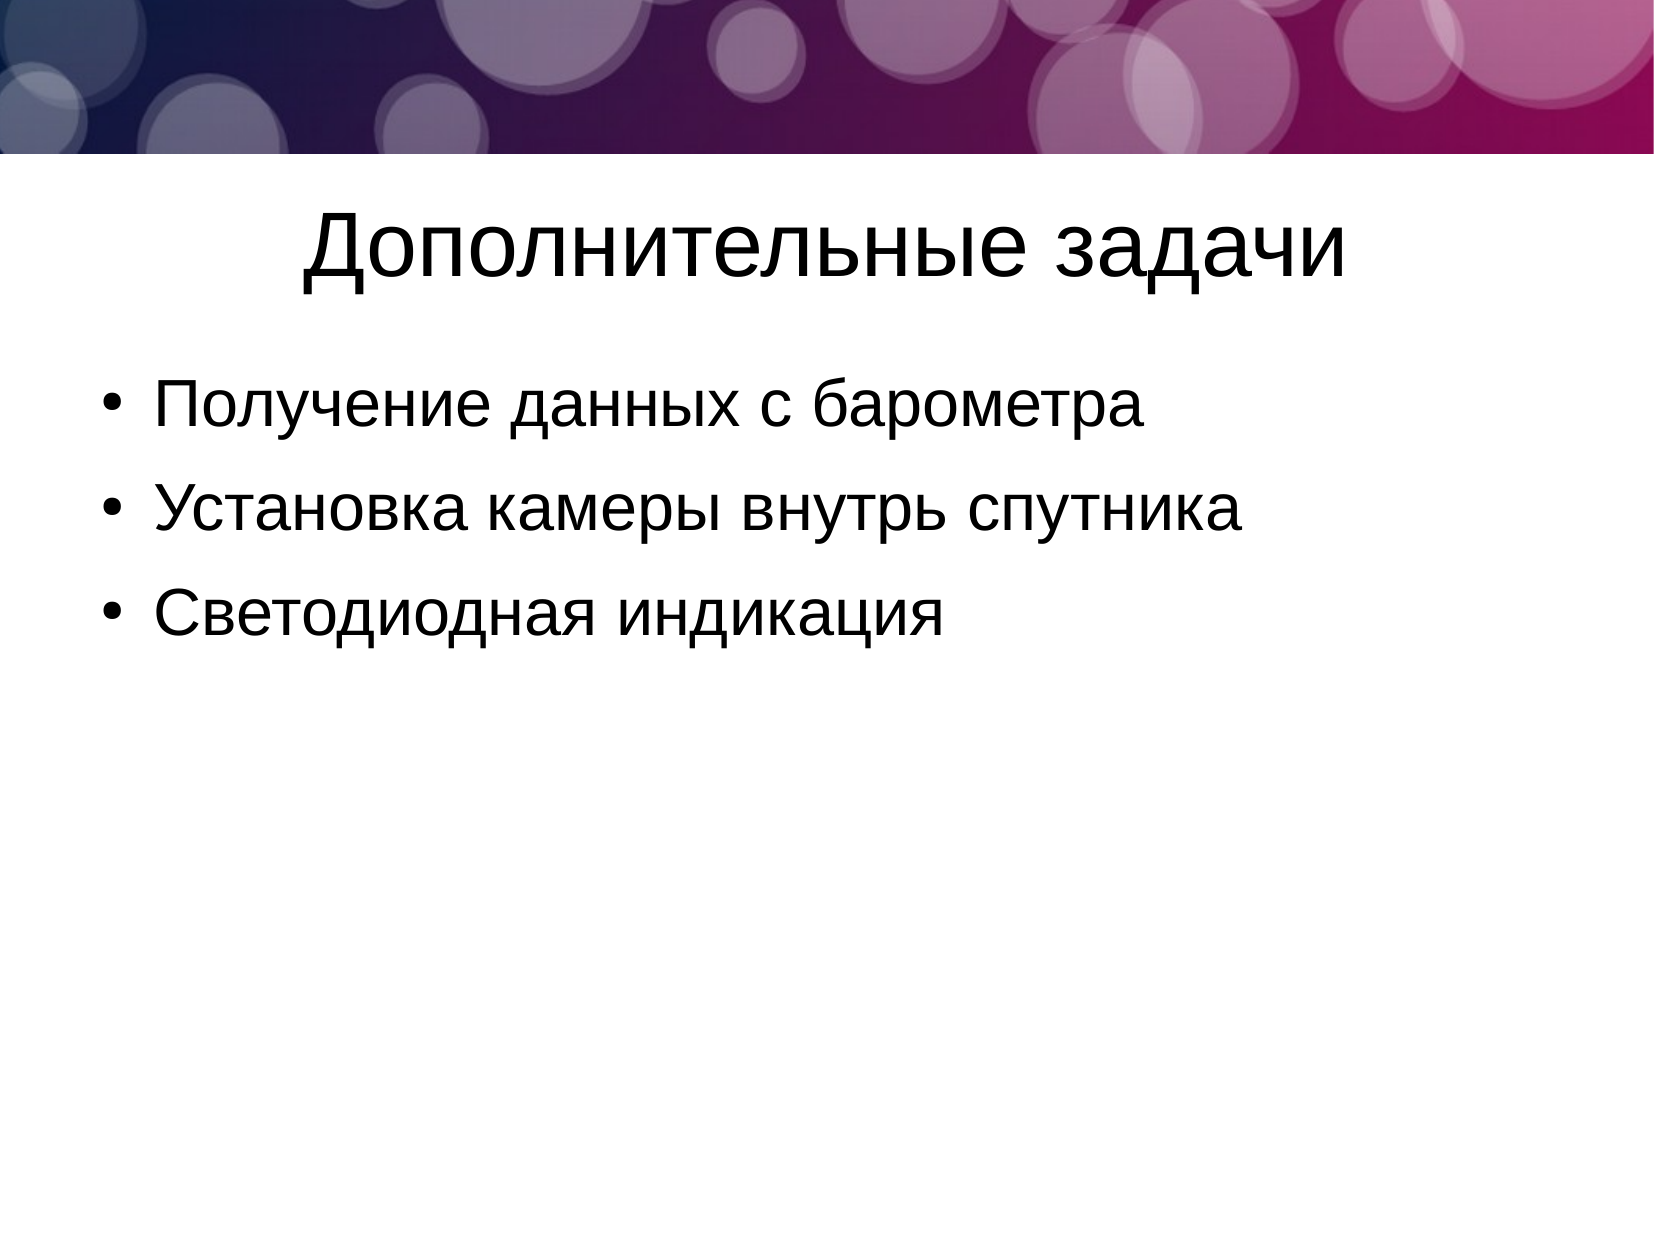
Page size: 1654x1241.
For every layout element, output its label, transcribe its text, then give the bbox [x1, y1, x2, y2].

title Дополнительные задачи [82, 159, 1571, 331]
picture [0, 0, 1654, 154]
list Получение данных с барометра Установка камеры внутрь спутника Светодиодная индикация [82, 366, 1571, 1087]
